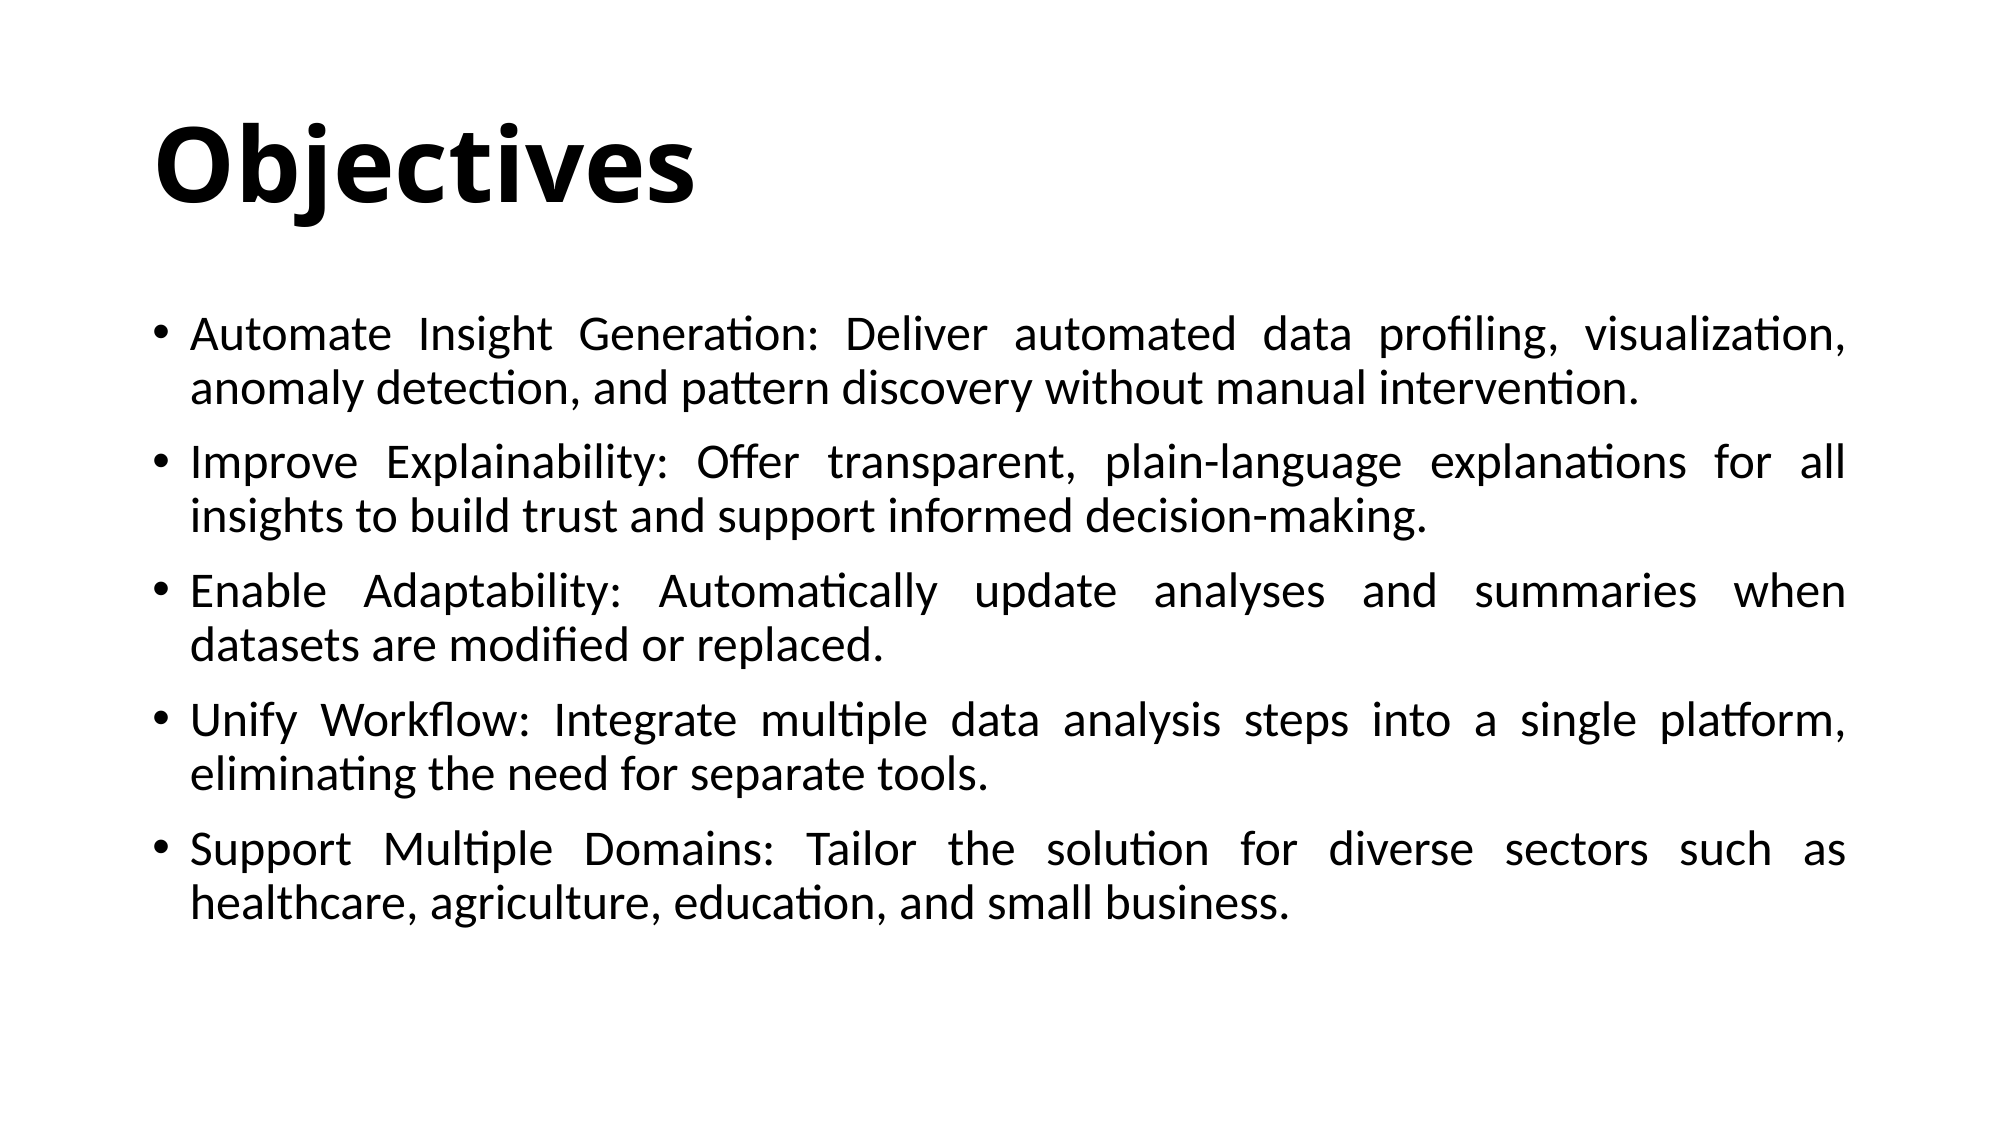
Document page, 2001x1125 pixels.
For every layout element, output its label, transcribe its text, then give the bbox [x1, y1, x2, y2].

list Automate Insight Generation: Deliver automated data profiling, visualization, anomaly detection, and pattern discovery without manual intervention. Improve Explainability: Offer transparent, plain-language explanations for all insights to build trust and support informed decision-making. Enable Adaptability: Automatically update analyses and summaries when datasets are modified or replaced. Unify Workflow: Integrate multiple data analysis steps into a single platform, eliminating the need for separate tools. Support Multiple Domains: Tailor the solution for diverse sectors such as healthcare, agriculture, education, and small business. [137, 299, 1863, 1014]
title Objectives [137, 59, 1863, 278]
